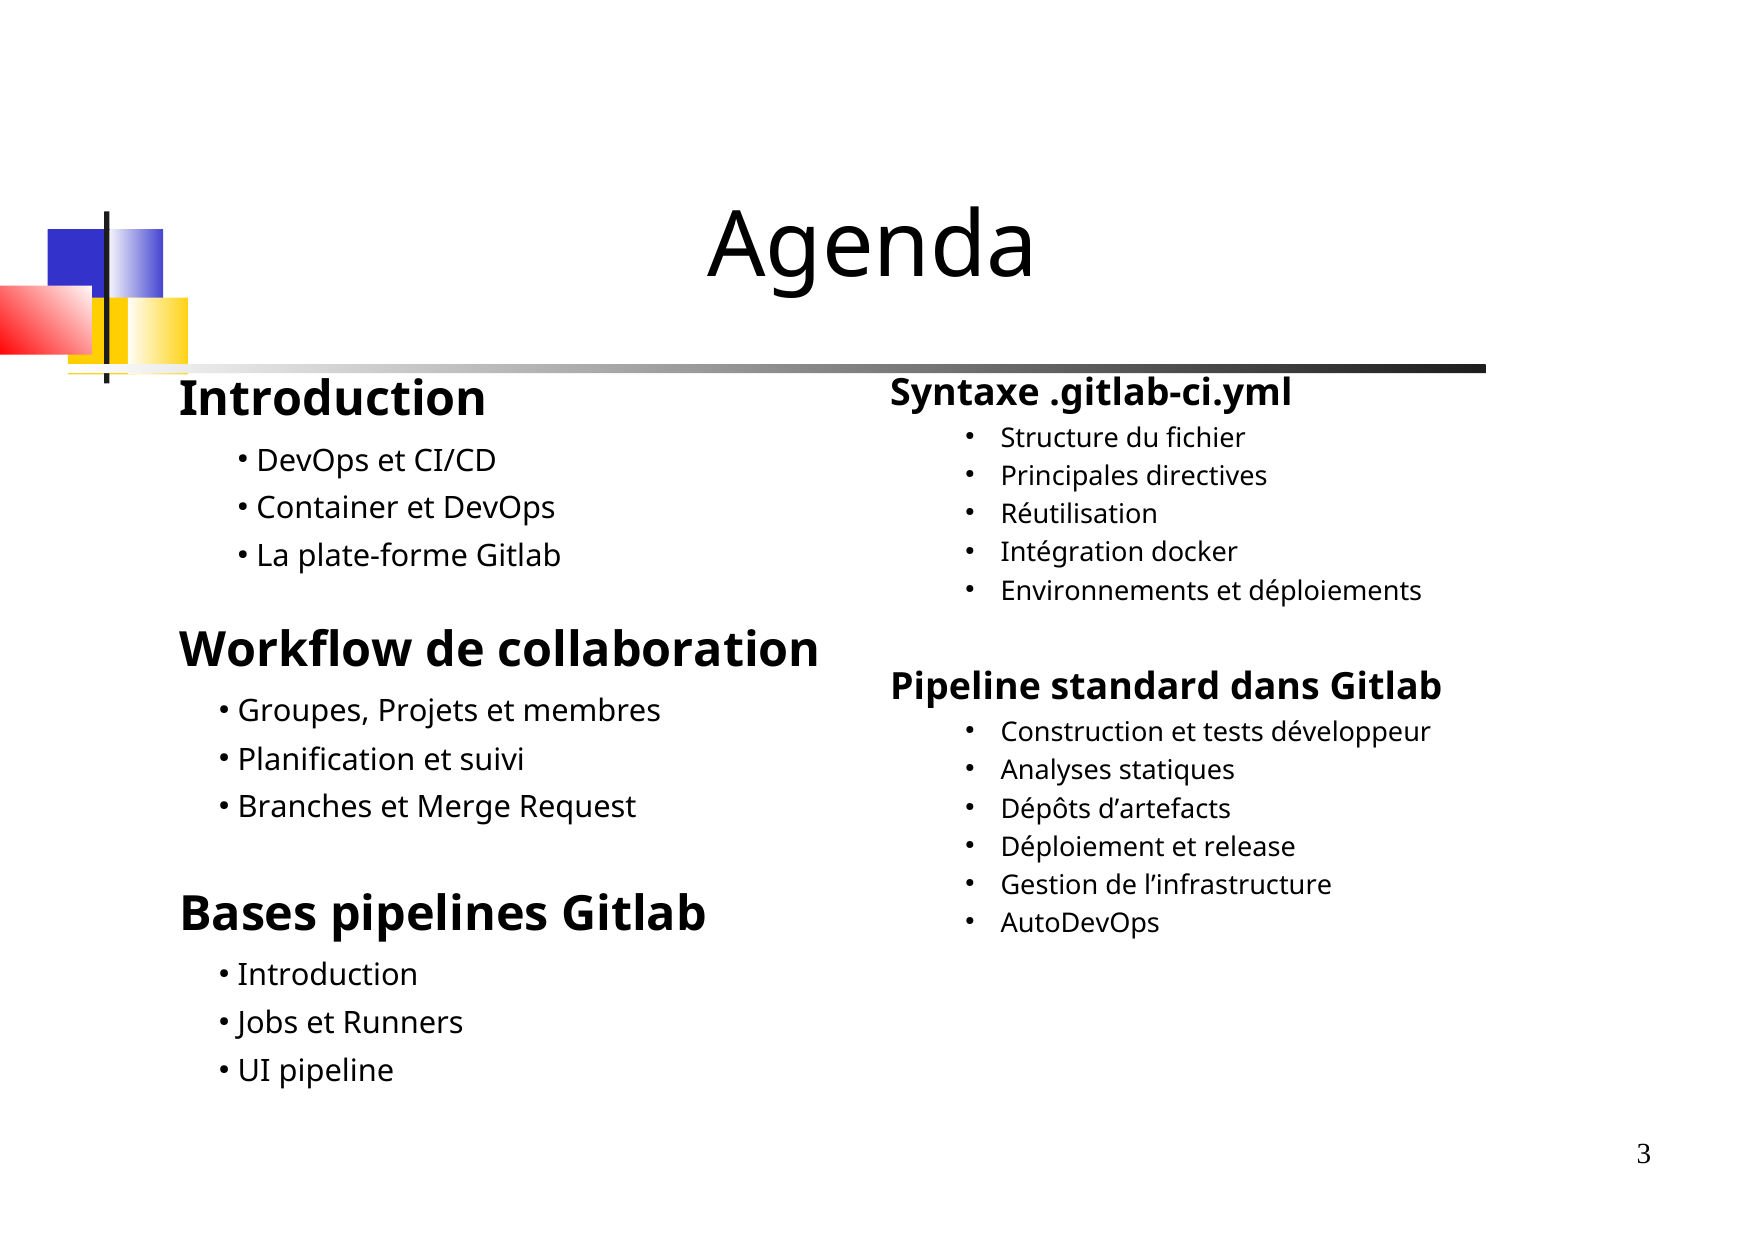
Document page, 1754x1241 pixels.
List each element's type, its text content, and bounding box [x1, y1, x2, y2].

list Introduction DevOps et CI/CD Container et DevOps La plate-forme Gitlab Workflow de collaboration Groupes, Projets et membres Planification et suivi Branches et Merge Request Bases pipelines Gitlab Introduction Jobs et Runners UI pipeline [179, 371, 857, 1091]
list Syntaxe .gitlab-ci.yml Structure du fichier Principales directives Réutilisation Intégration docker Environnements et déploiements Pipeline standard dans Gitlab Construction et tests développeur Analyses statiques Dépôts d’artefacts Déploiement et release Gestion de l’infrastructure AutoDevOps [890, 371, 1568, 1091]
title Agenda [179, 139, 1567, 351]
